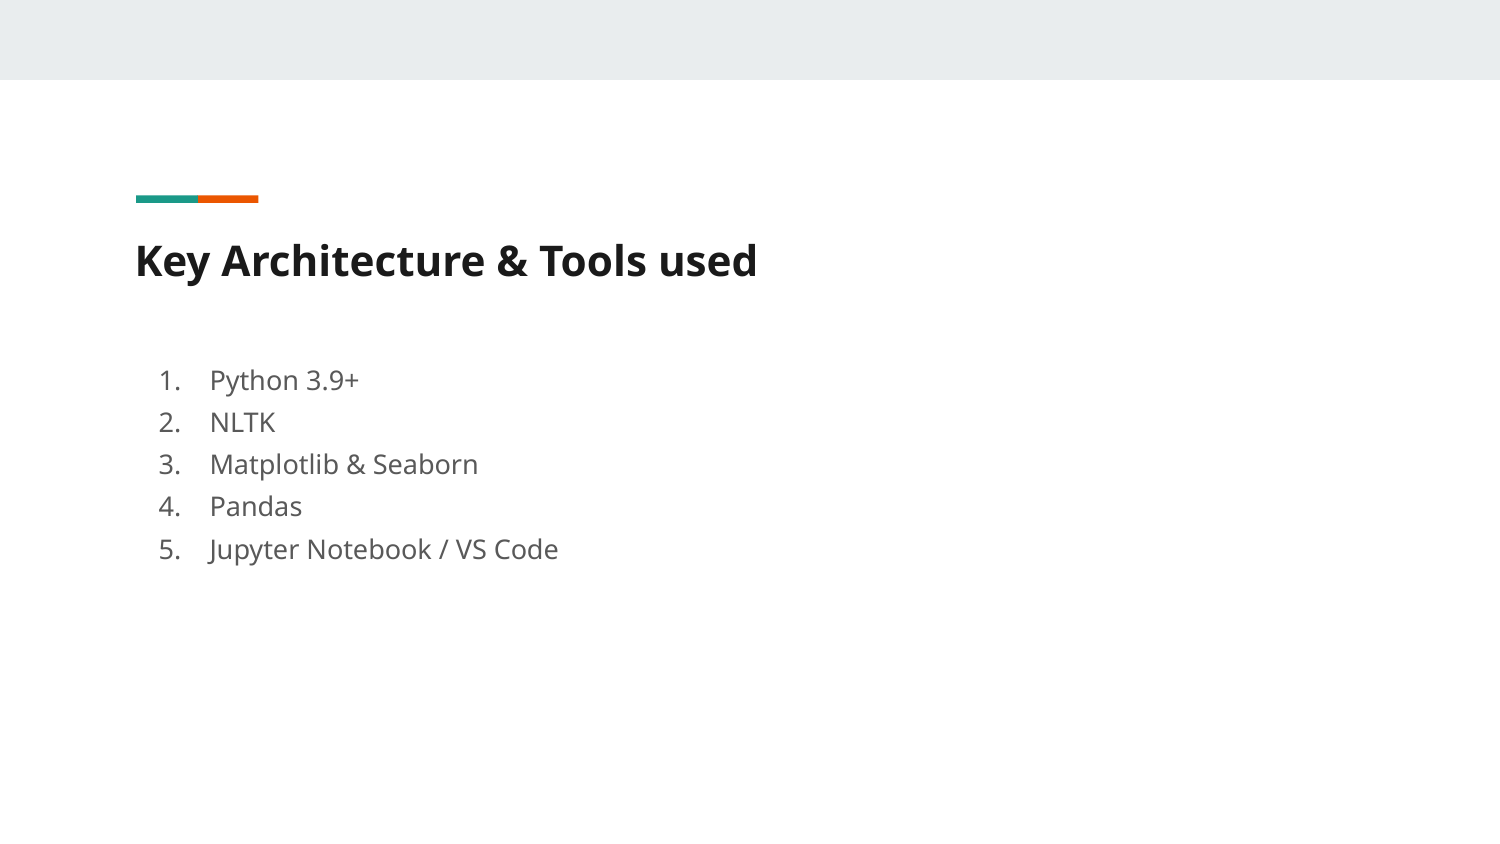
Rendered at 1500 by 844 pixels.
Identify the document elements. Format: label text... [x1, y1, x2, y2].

title Key Architecture & Tools used [119, 216, 1381, 305]
list Python 3.9+ NLTK Matplotlib & Seaborn Pandas Jupyter Notebook / VS Code [119, 341, 1381, 712]
